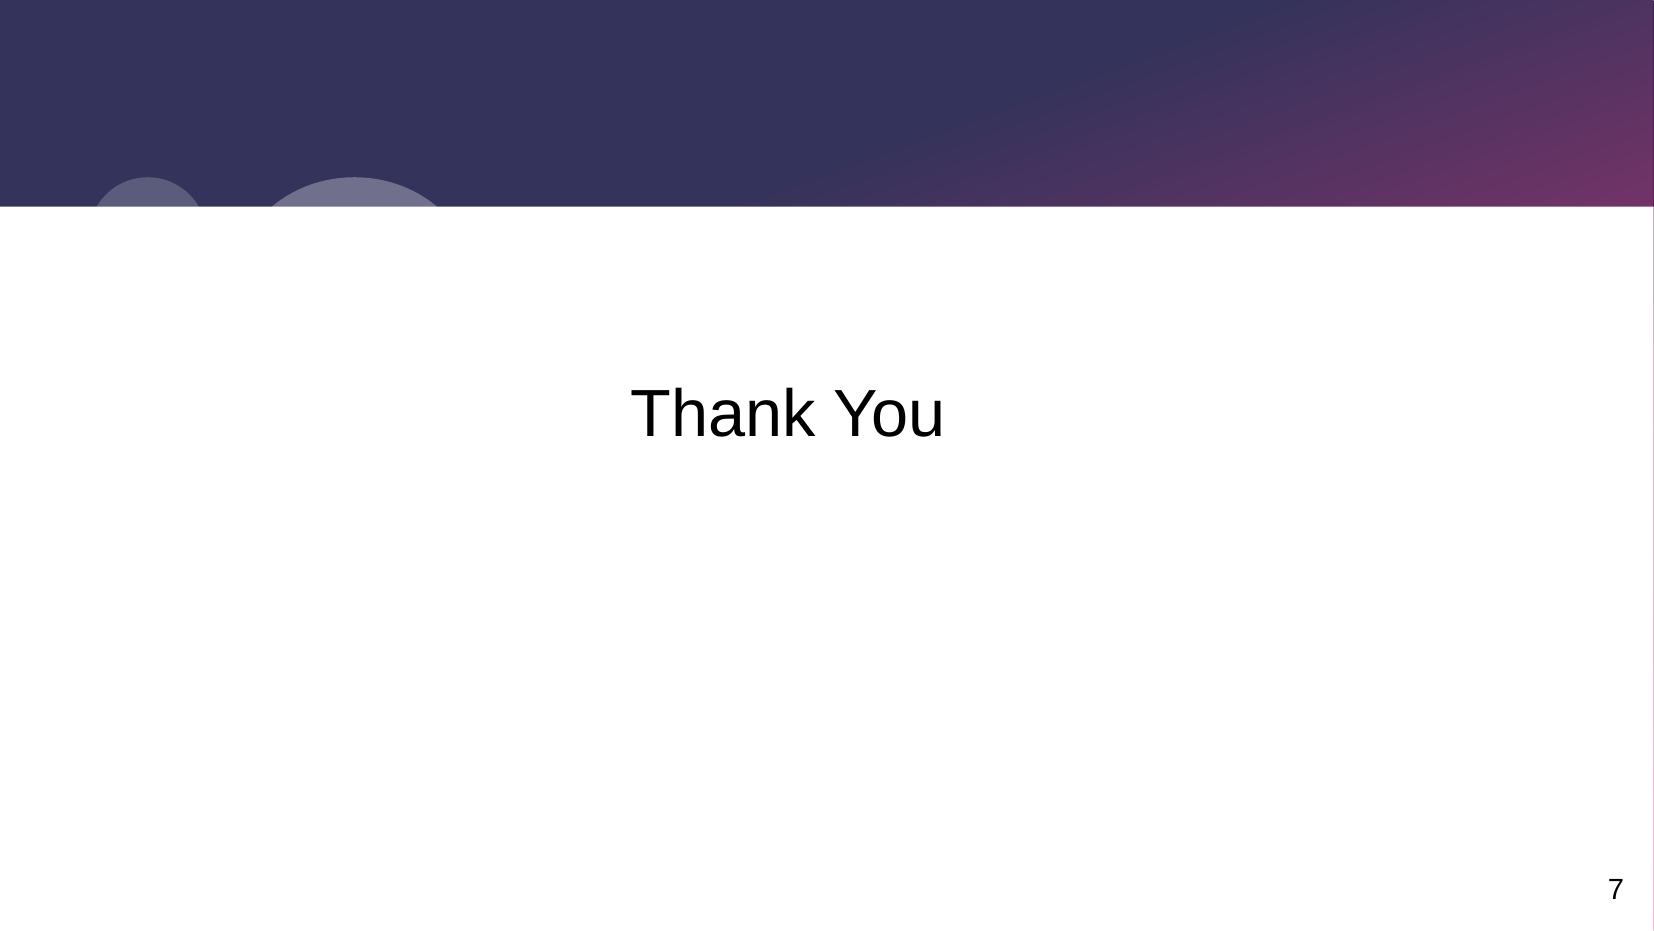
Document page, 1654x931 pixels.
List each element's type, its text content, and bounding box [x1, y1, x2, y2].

subtitle Thank You [59, 118, 1536, 709]
